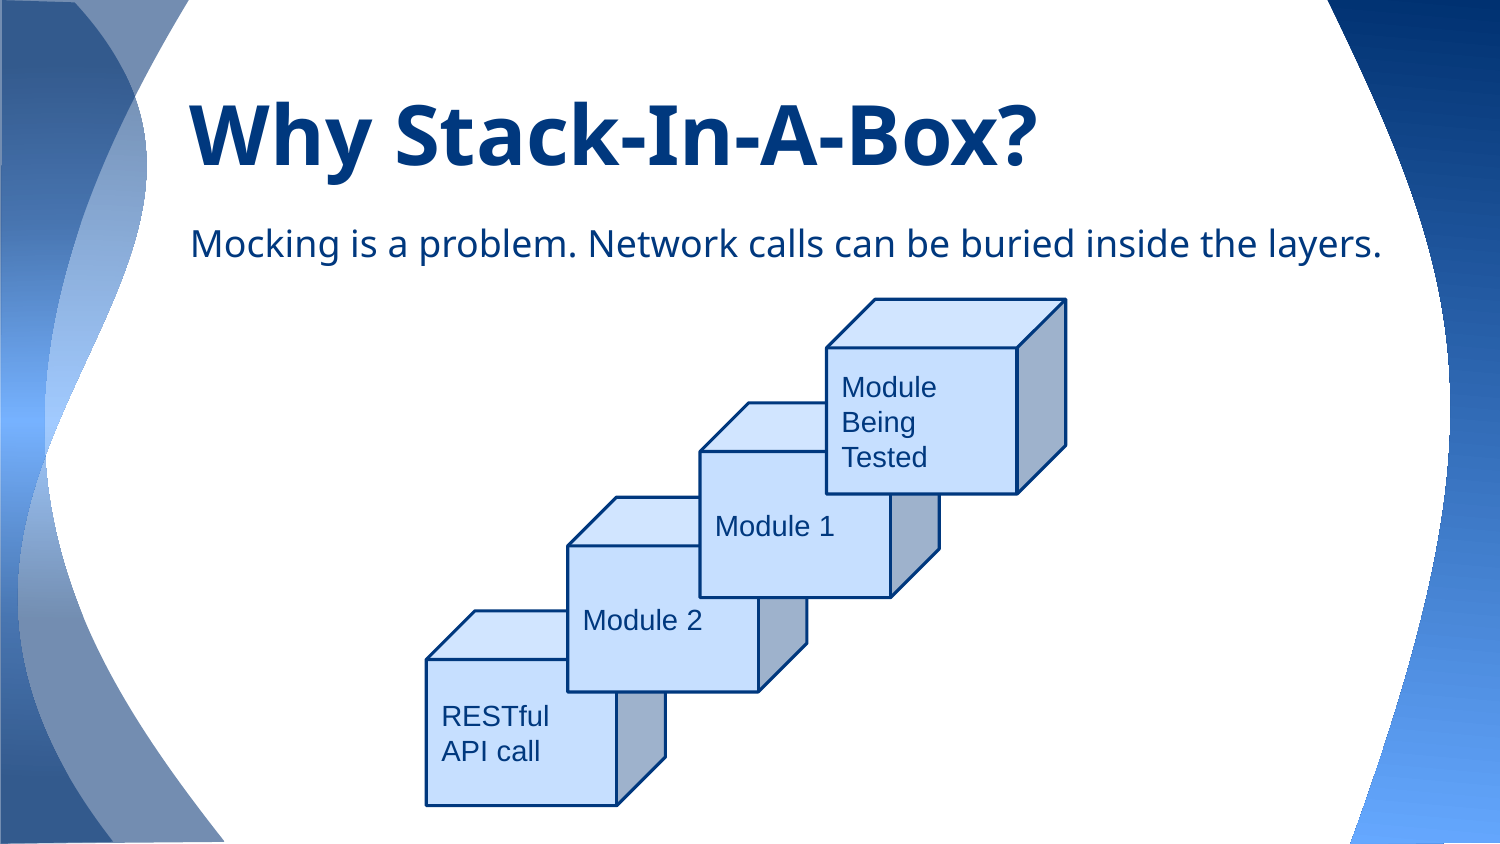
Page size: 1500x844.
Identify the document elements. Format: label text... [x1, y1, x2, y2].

text_box Module 2 [568, 546, 758, 692]
title Why Stack-In-A-Box? [174, 33, 1425, 197]
text_box Module Being Tested [827, 348, 1017, 494]
text_box RESTful API call [426, 660, 616, 806]
text_box Module 1 [700, 452, 890, 598]
list Mocking is a problem. Network calls can be buried inside the layers. [174, 205, 1421, 343]
